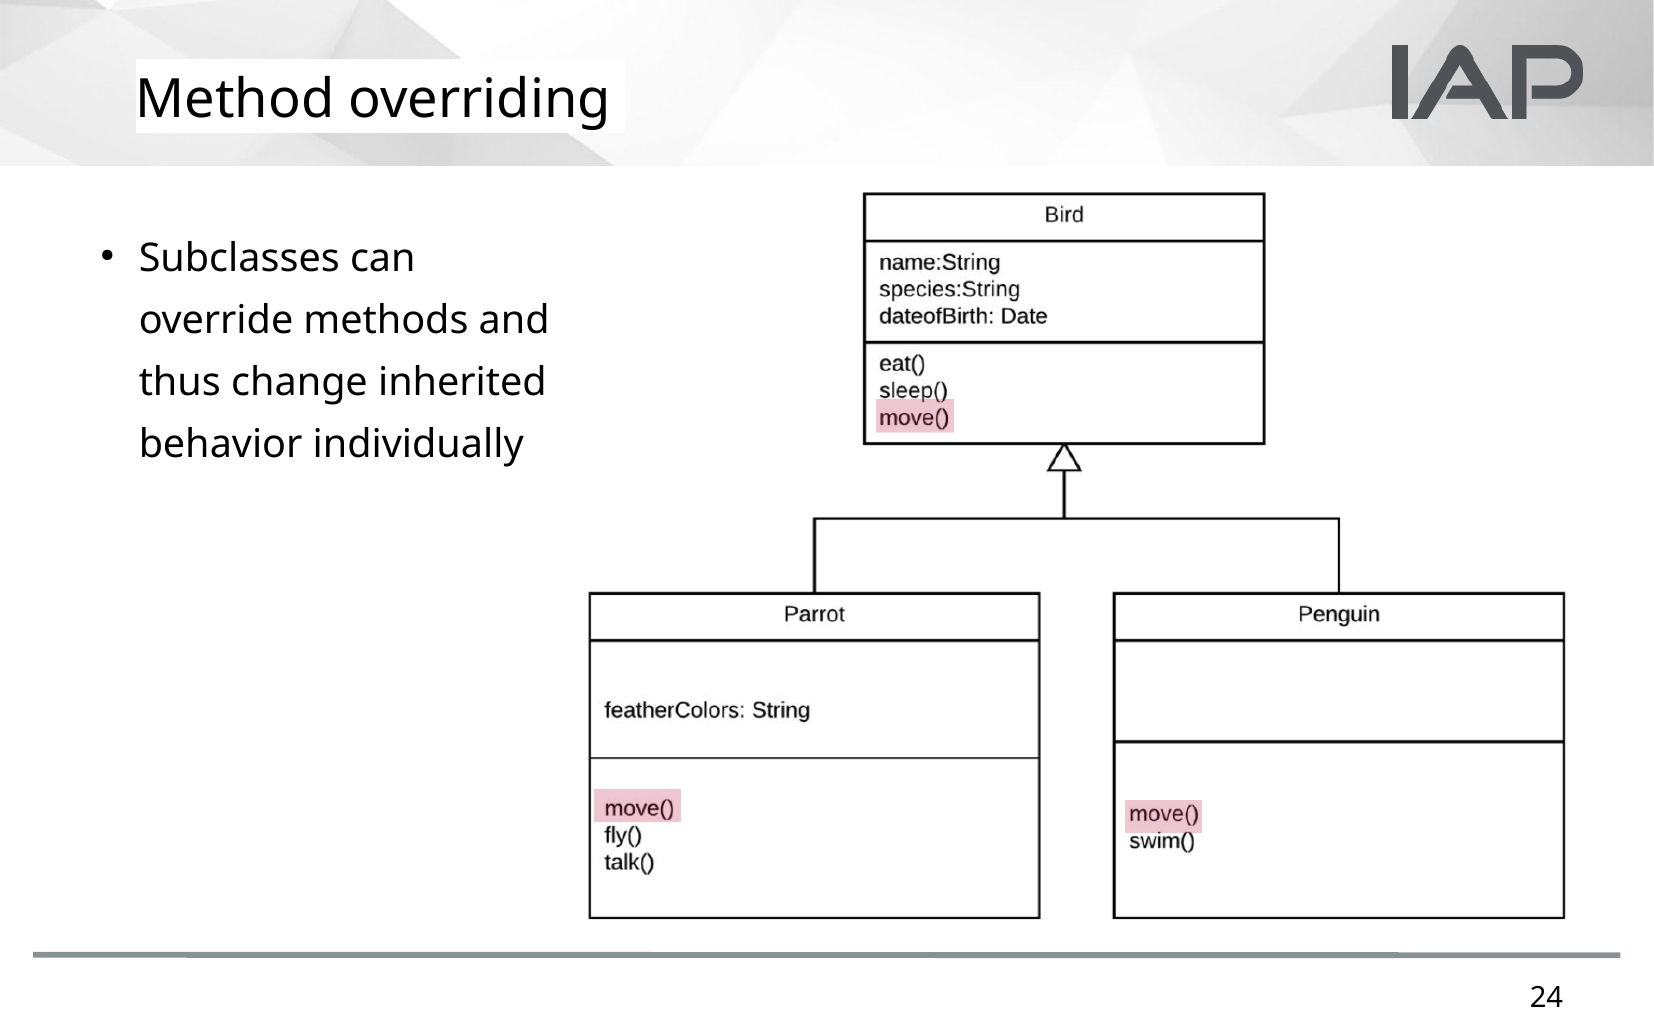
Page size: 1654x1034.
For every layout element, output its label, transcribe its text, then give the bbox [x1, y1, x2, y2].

title Method overriding [135, 41, 1264, 152]
picture [560, 177, 1595, 932]
picture [0, 0, 1654, 166]
list Subclasses can override methods and thus change inherited behavior individually [82, 221, 556, 916]
